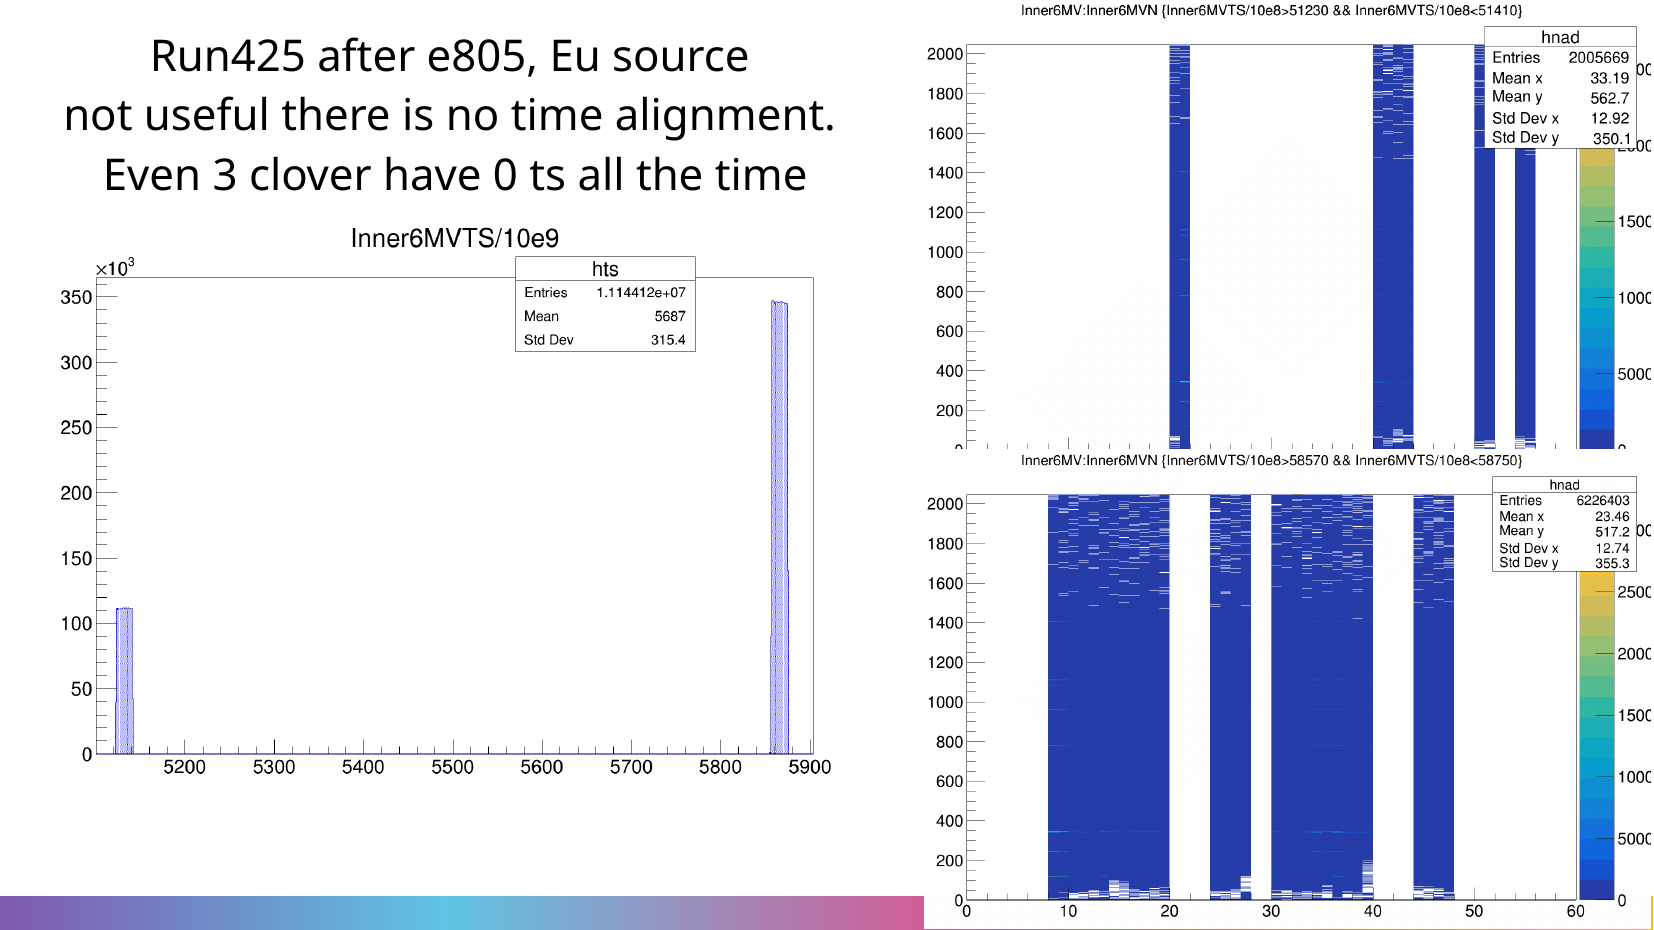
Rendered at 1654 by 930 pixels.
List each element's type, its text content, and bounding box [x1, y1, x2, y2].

picture [46, 224, 901, 788]
picture [0, 0, 1654, 930]
title Run425 after e805, Eu source not useful there is no time alignment. Even 3 clover have 0 ts all the time [0, 37, 901, 190]
